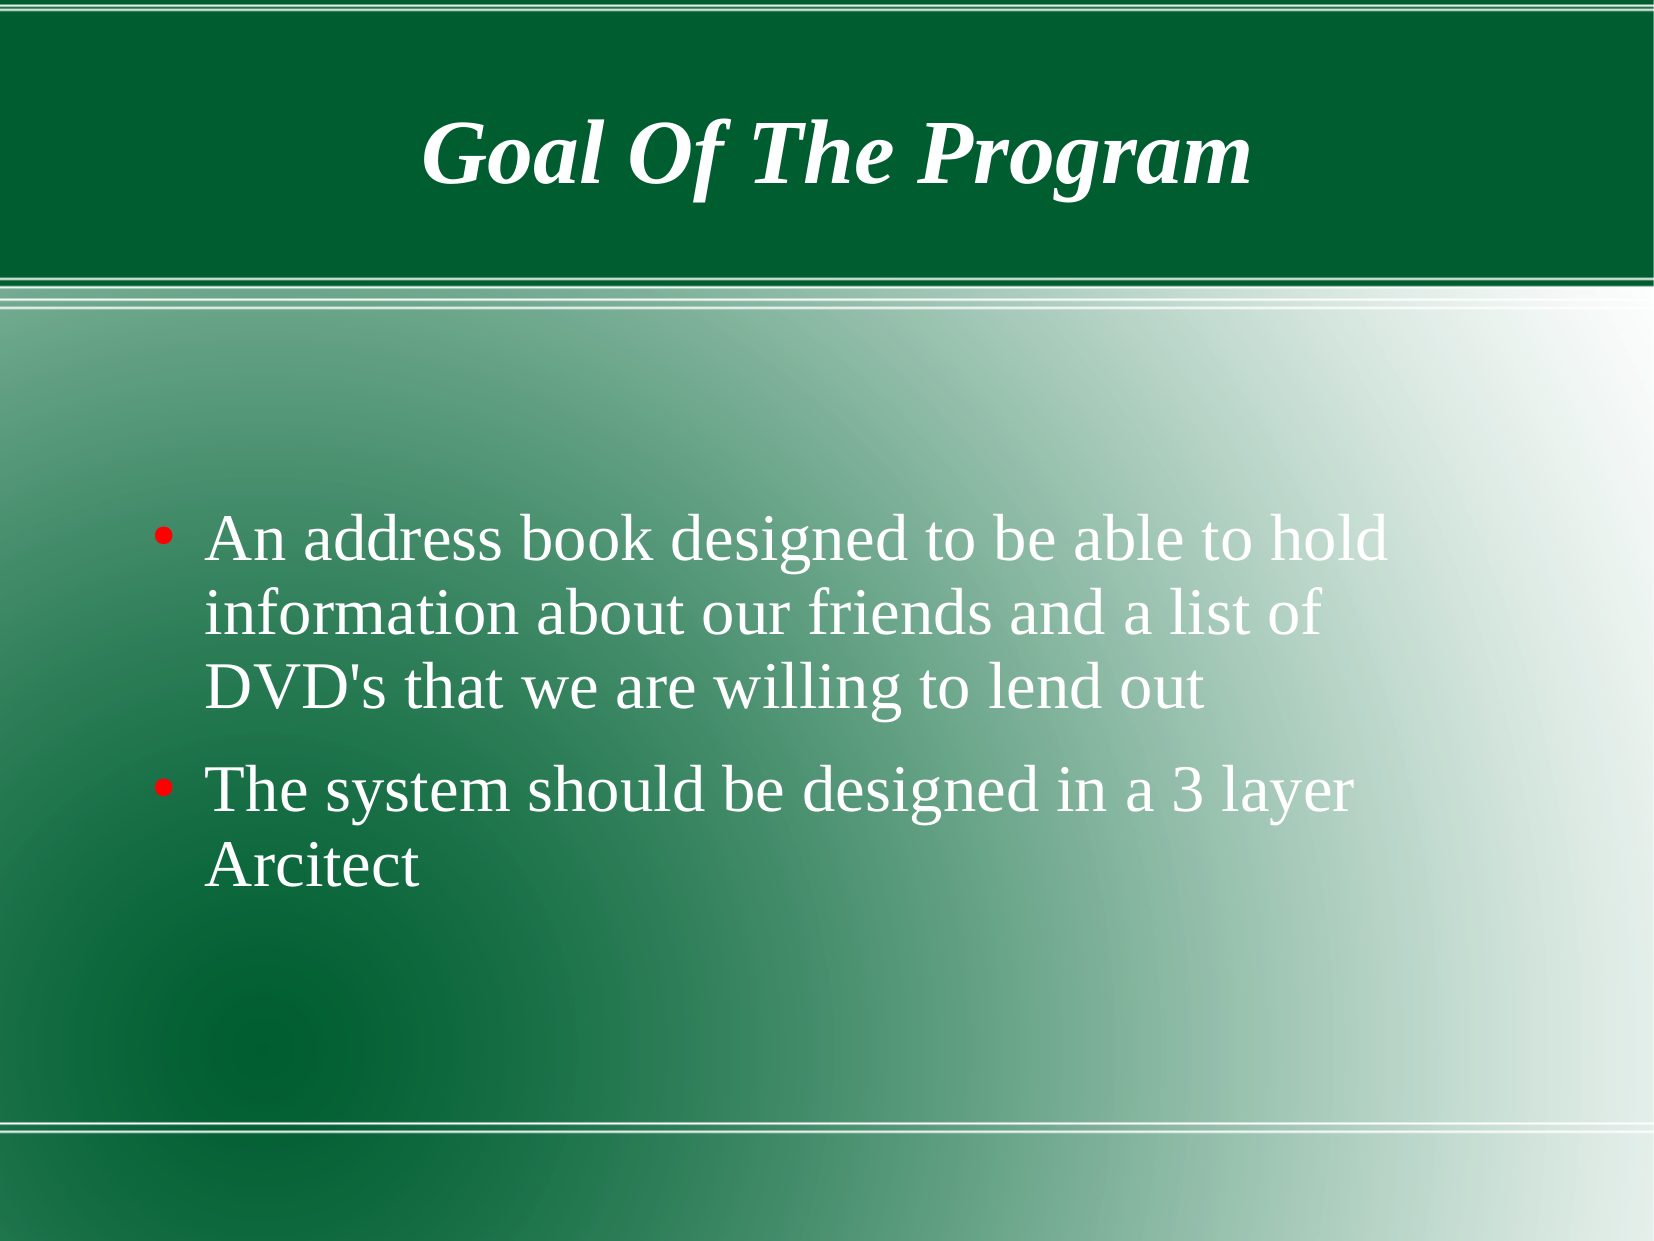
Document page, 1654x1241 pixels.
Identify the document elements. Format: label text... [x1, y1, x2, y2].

list An address book designed to be able to hold information about our friends and a list of DVD's that we are willing to lend out The system should be designed in a 3 layer Arcitect [134, 500, 1516, 946]
title Goal Of The Program [82, 49, 1571, 257]
picture [0, 0, 1654, 1241]
